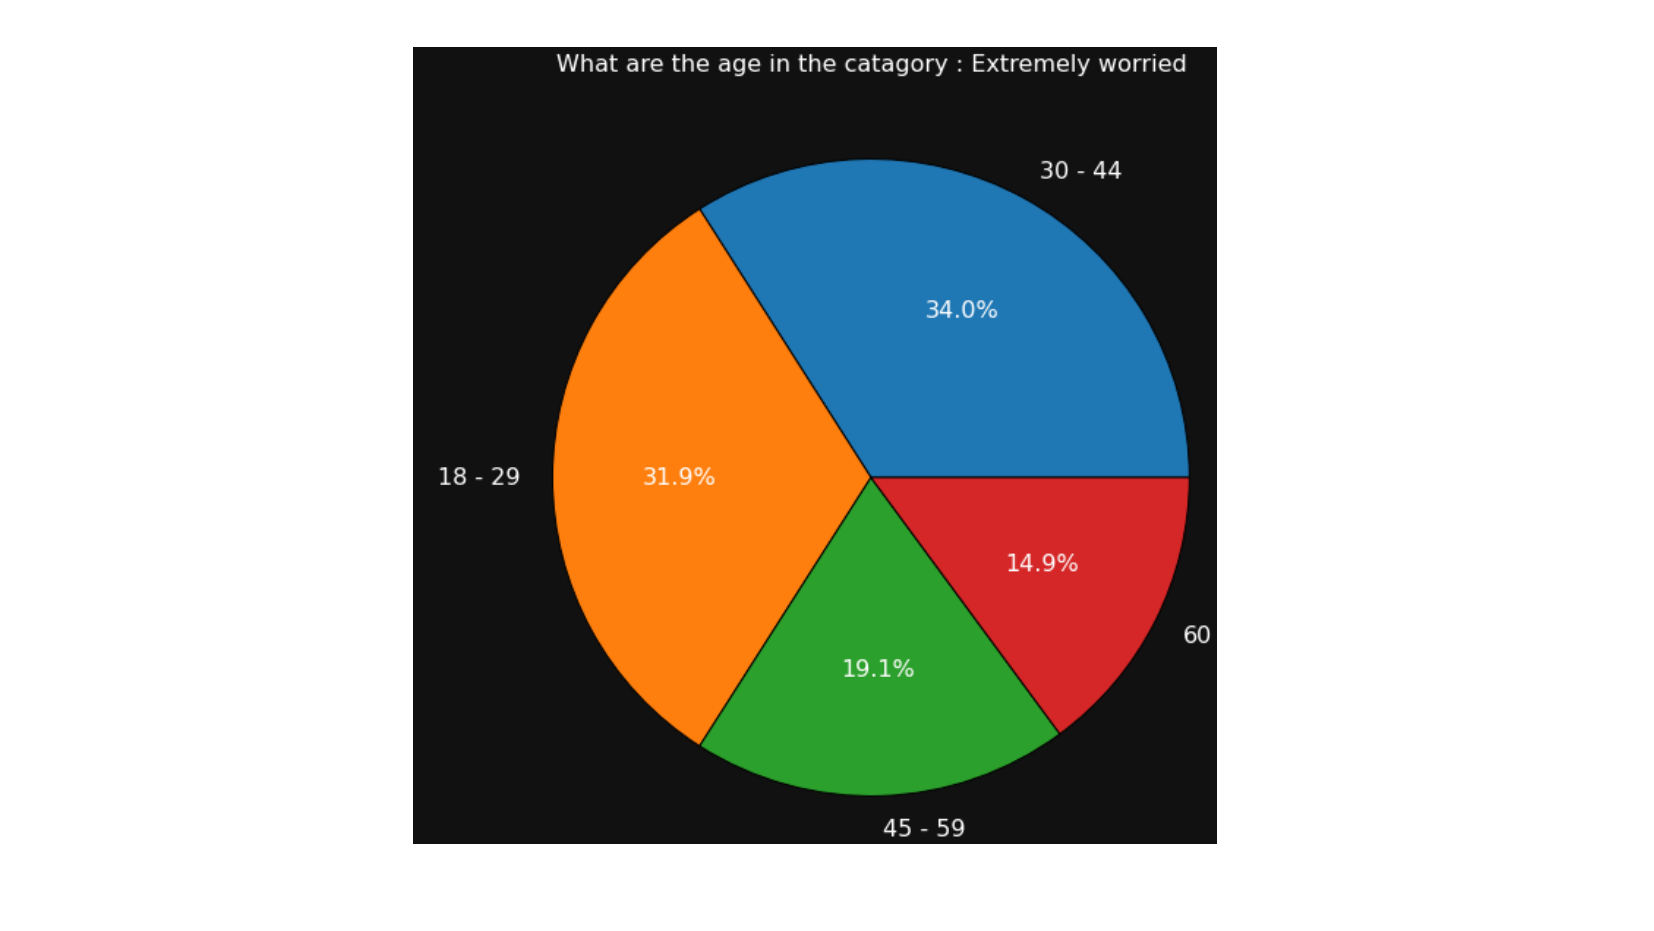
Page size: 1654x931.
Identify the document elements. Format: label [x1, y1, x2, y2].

picture [413, 47, 1217, 844]
